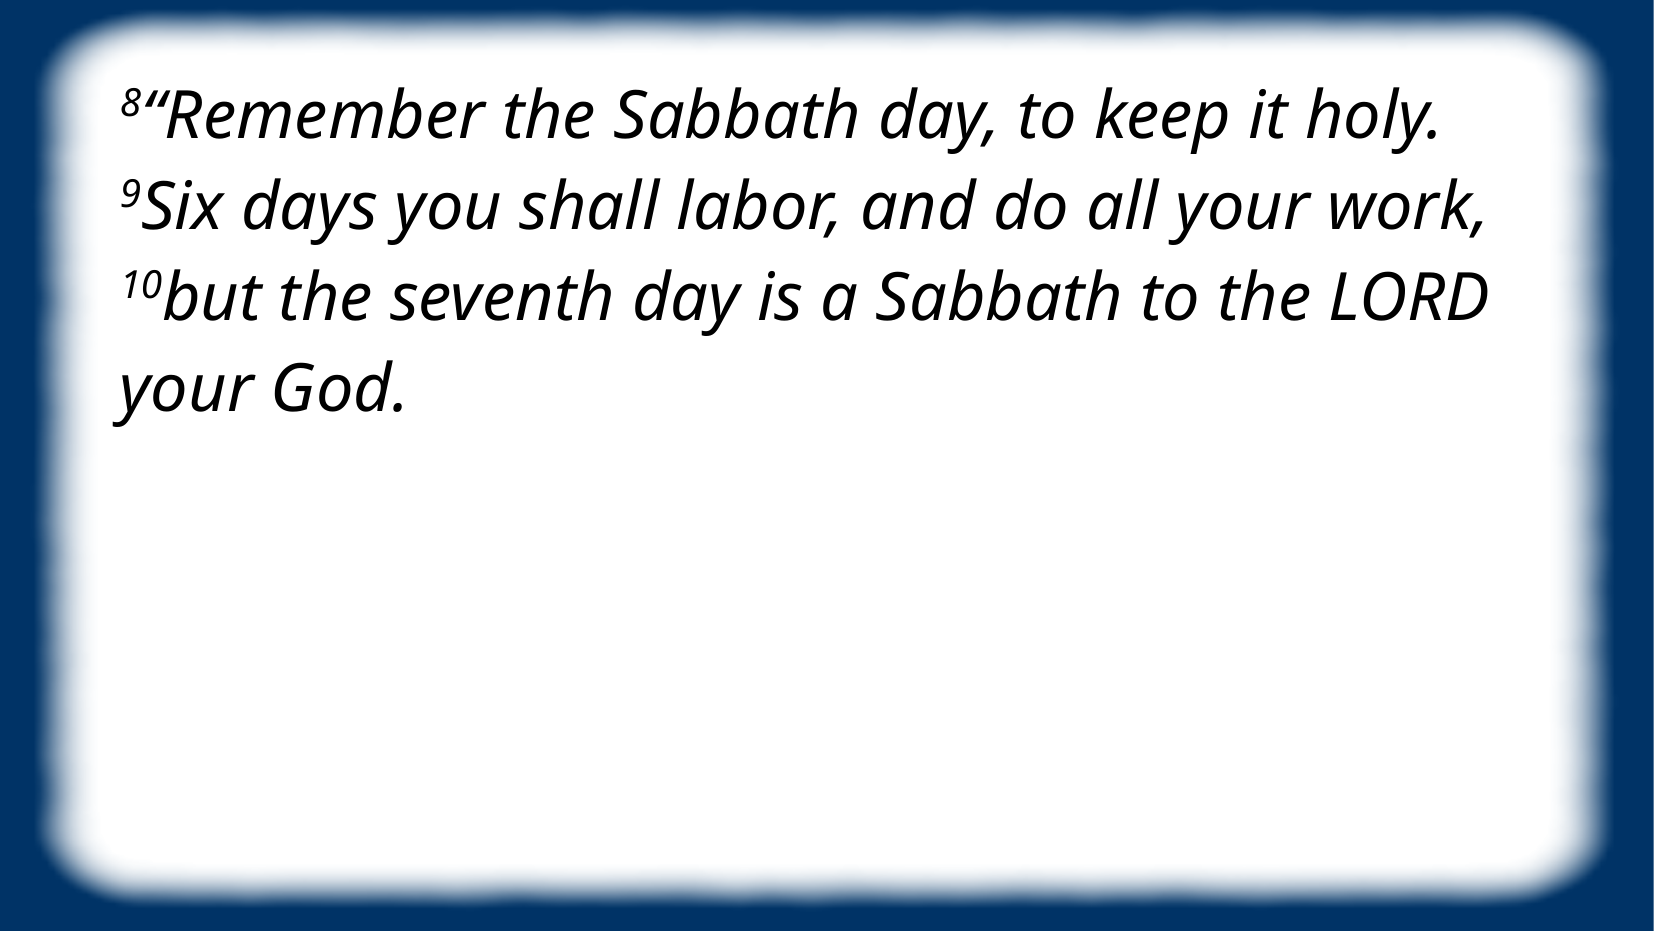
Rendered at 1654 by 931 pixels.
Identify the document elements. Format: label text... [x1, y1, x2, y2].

text_box 8“Remember the Sabbath day, to keep it holy. 9Six days you shall labor, and do all your work, 10but the seventh day is a Sabbath to the LORD your God. [105, 60, 1546, 430]
picture [0, 0, 1654, 931]
